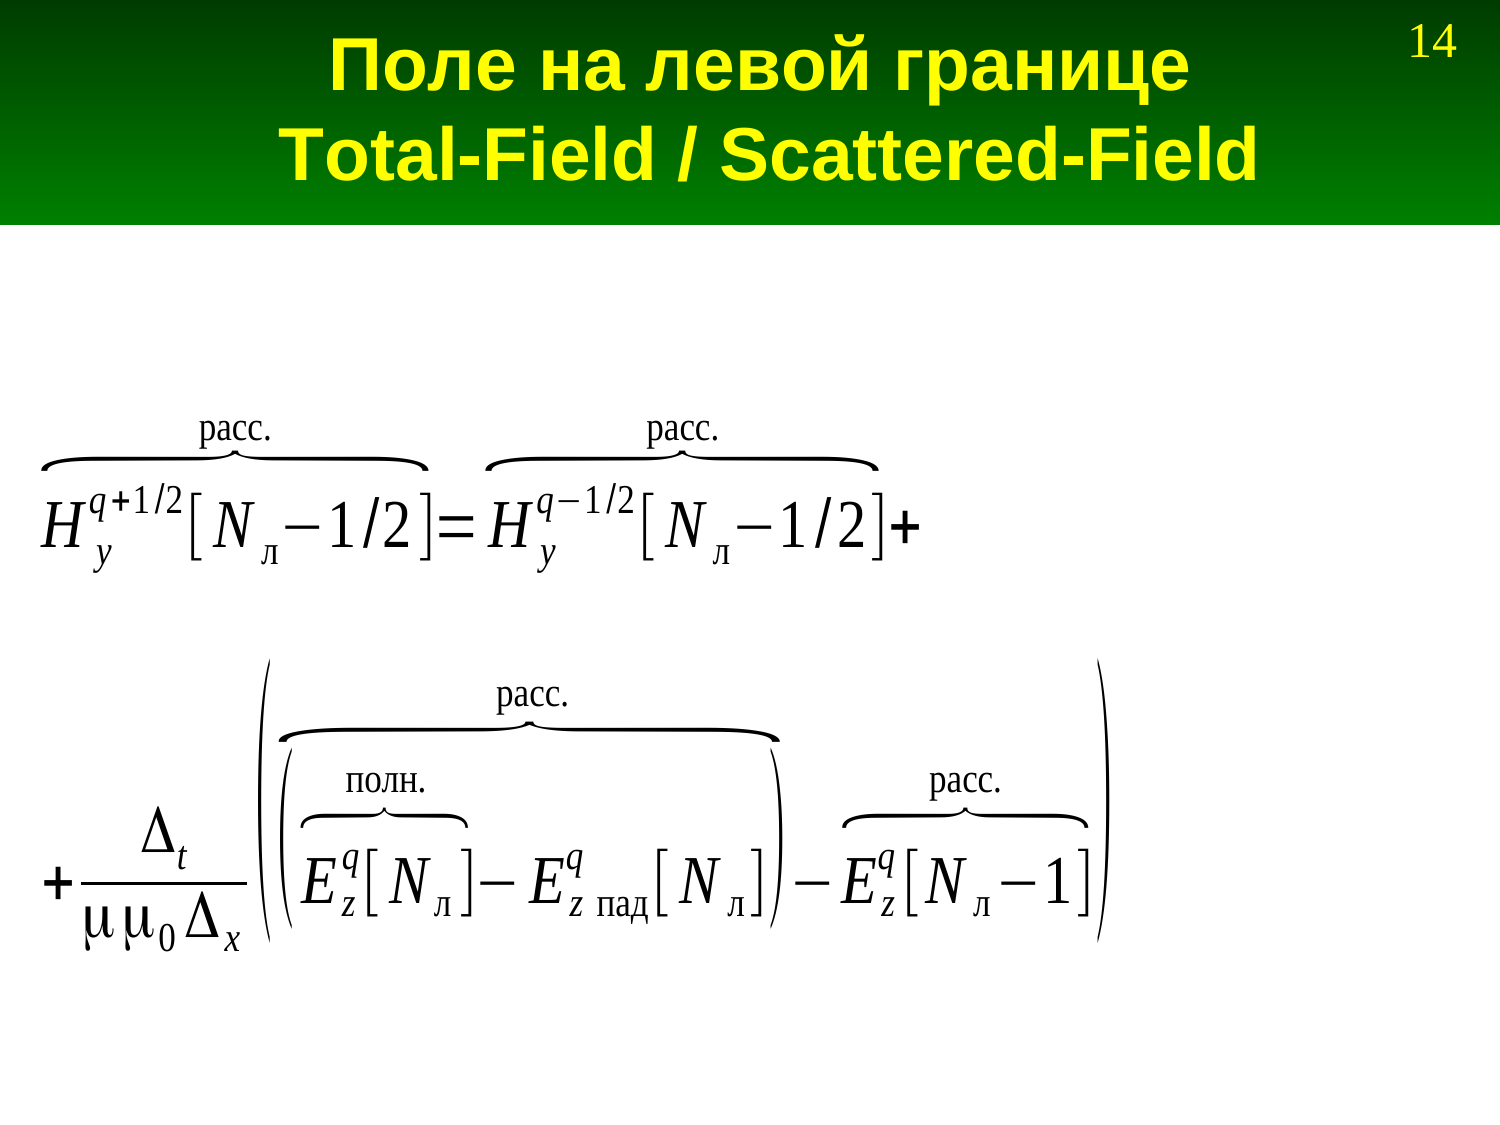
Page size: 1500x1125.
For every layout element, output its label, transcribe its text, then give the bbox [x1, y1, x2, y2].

title Поле на левой границе Total-Field / Scattered-Field [100, 7, 1441, 204]
chart [18, 401, 1129, 962]
